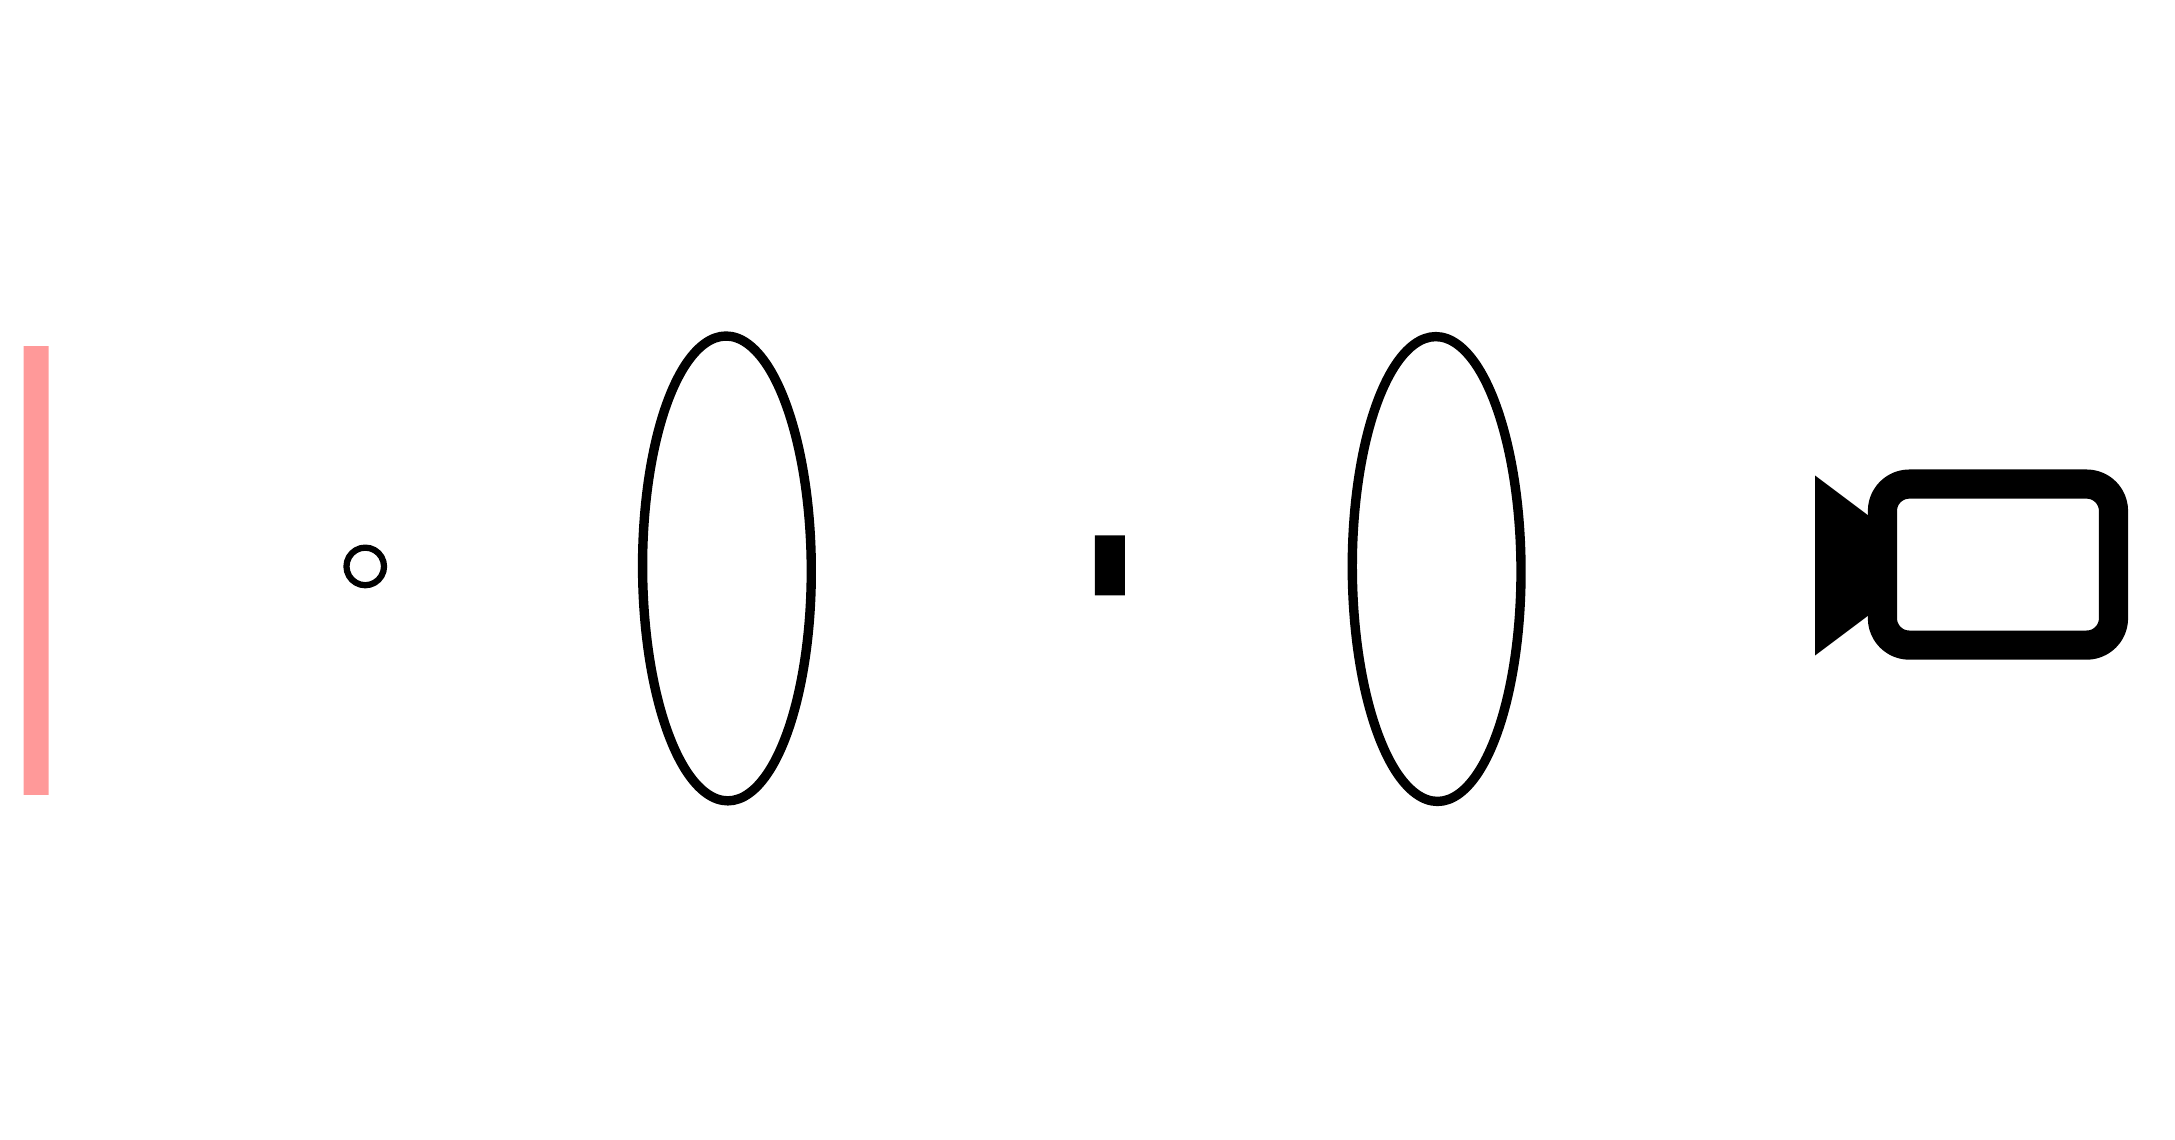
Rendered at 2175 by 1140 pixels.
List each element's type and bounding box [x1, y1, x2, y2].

text_box [1352, 336, 1522, 802]
text_box [1882, 484, 2114, 646]
text_box [642, 336, 812, 801]
text_box [1094, 535, 1125, 596]
text_box [1815, 475, 1876, 656]
